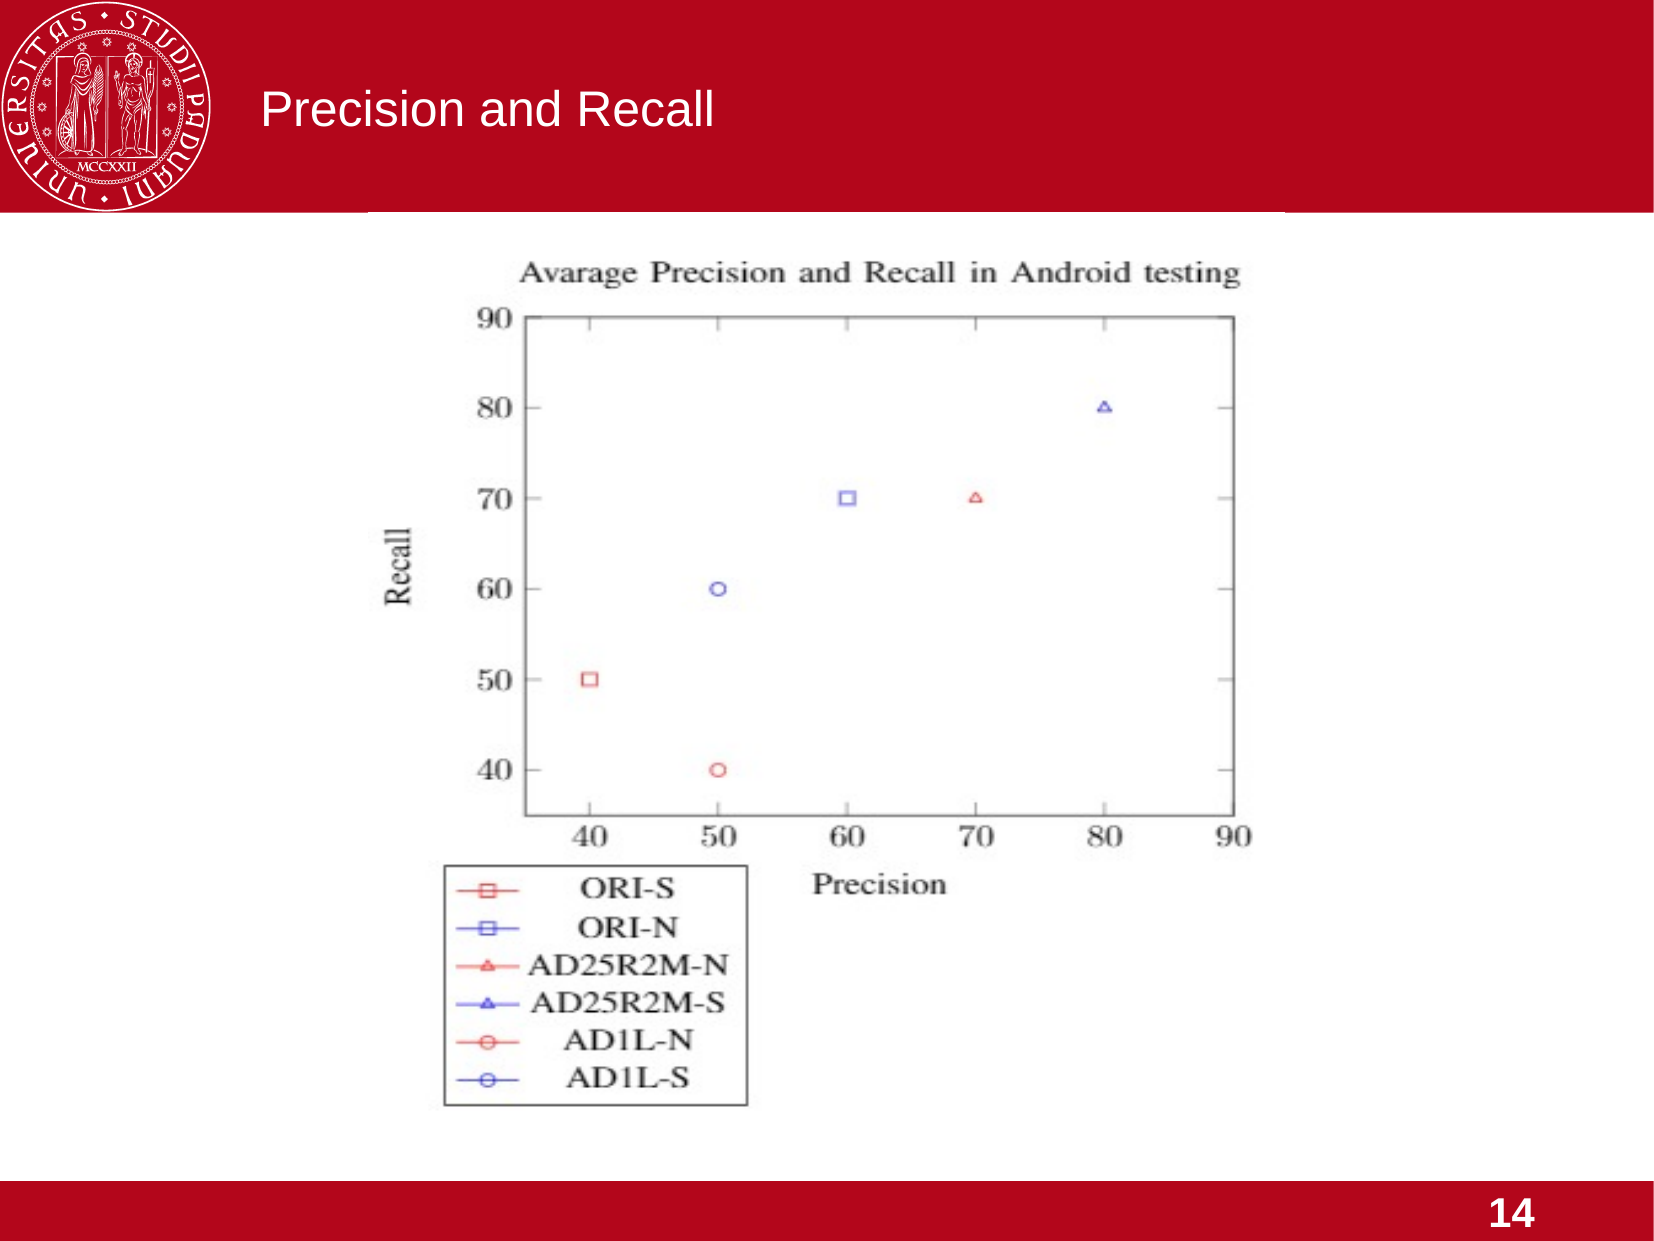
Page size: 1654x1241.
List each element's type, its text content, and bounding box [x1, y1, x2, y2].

picture [368, 212, 1285, 1113]
text_box [1488, 1181, 1630, 1241]
title Precision and Recall [259, 0, 1619, 213]
